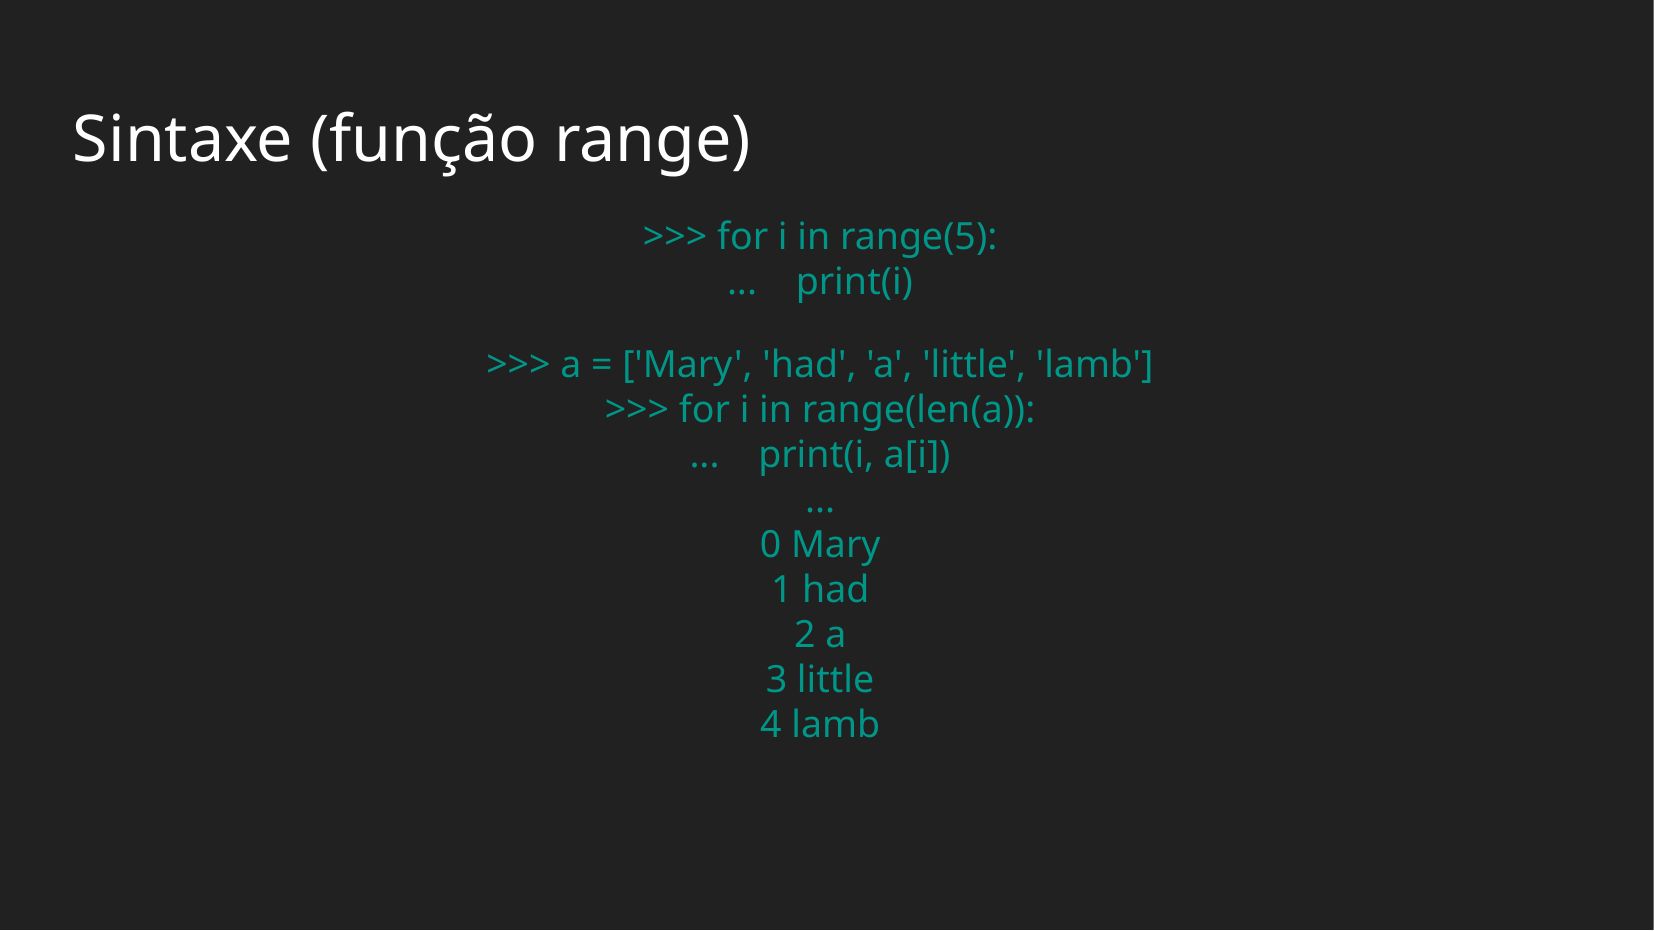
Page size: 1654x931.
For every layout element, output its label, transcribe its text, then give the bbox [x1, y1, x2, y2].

title Sintaxe (função range) [56, 80, 1598, 185]
list >>> for i in range(5): ... print(i) >>> a = ['Mary', 'had', 'a', 'little', 'lamb'] >>> for i in range(len(a)): ... print(i, a[i]) ... 0 Mary 1 had 2 a 3 little 4 lamb [56, 195, 1585, 889]
